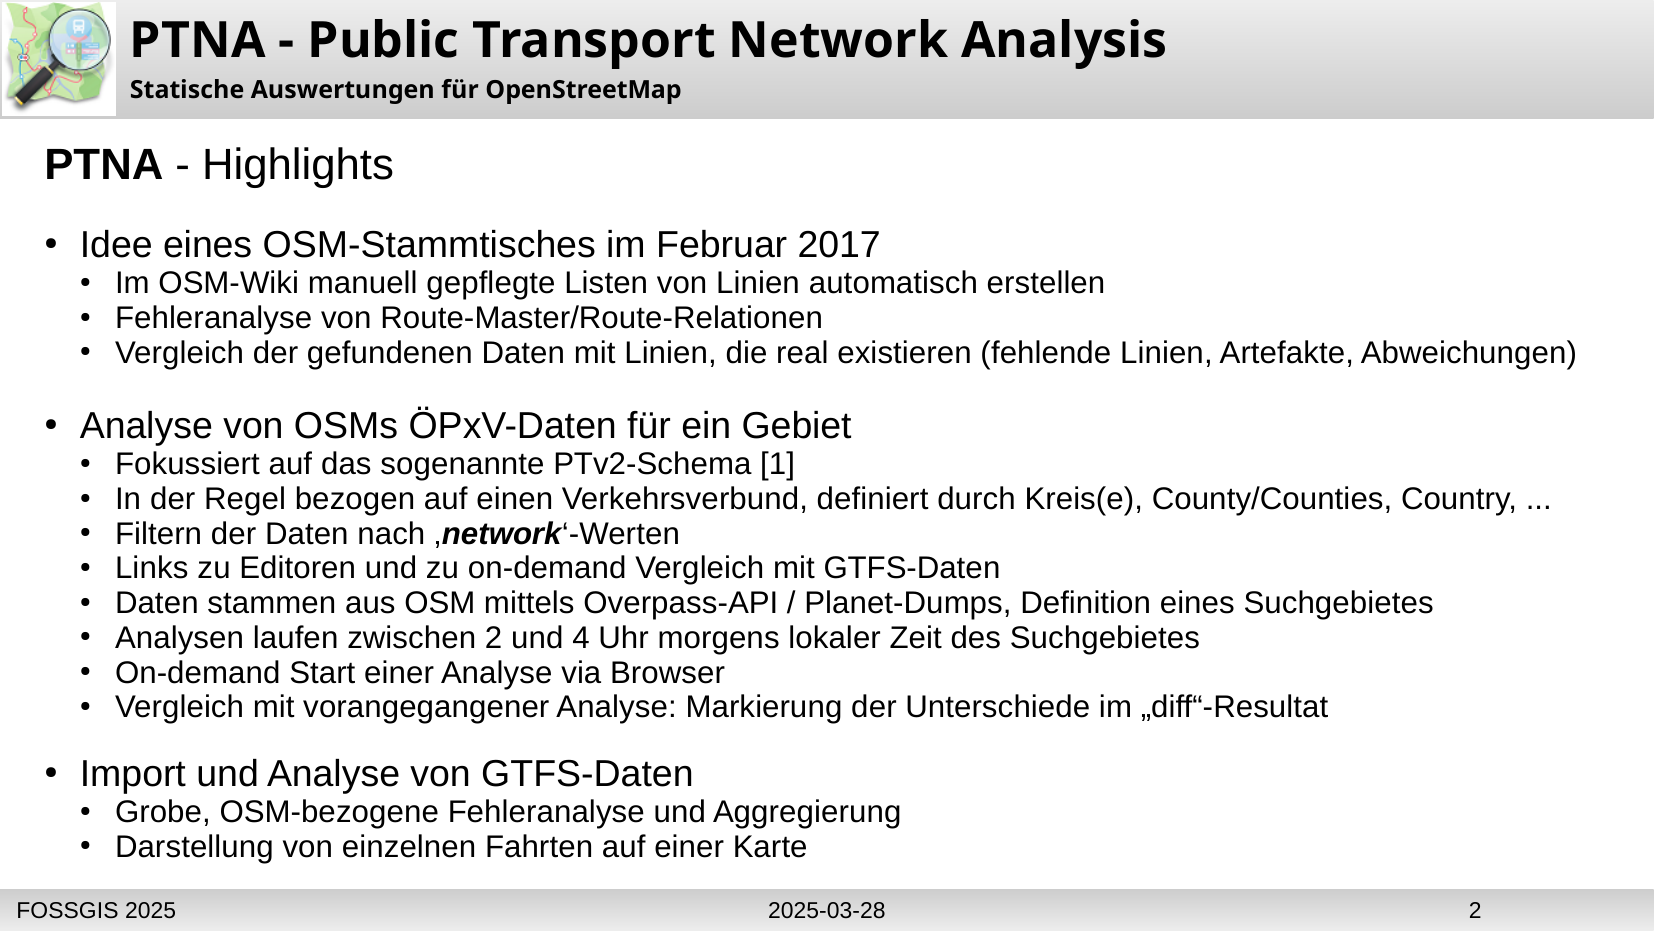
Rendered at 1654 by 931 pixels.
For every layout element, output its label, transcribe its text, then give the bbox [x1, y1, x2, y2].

text_box PTNA - Highlights Idee eines OSM-Stammtisches im Februar 2017 Im OSM-Wiki manuell gepflegte Listen von Linien automatisch erstellen Fehleranalyse von Route-Master/Route-Relationen Vergleich der gefundenen Daten mit Linien, die real existieren (fehlende Linien, Artefakte, Abweichungen) Analyse von OSMs ÖPxV-Daten für ein Gebiet Fokussiert auf das sogenannte PTv2-Schema [1] In der Regel bezogen auf einen Verkehrsverbund, definiert durch Kreis(e), County/Counties, Country, ... Filtern der Daten nach ‚network‘-Werten Links zu Editoren und zu on-demand Vergleich mit GTFS-Daten Daten stammen aus OSM mittels Overpass-API / Planet-Dumps, Definition eines Suchgebietes Analysen laufen zwischen 2 und 4 Uhr morgens lokaler Zeit des Suchgebietes On-demand Start einer Analyse via Browser Vergleich mit vorangegangener Analyse: Markierung der Unterschiede im „diff“-Resultat Import und Analyse von GTFS-Daten Grobe, OSM-bezogene Fehleranalyse und Aggregierung Darstellung von einzelnen Fahrten auf einer Karte [29, 132, 1625, 872]
picture [2, 2, 115, 116]
text_box 11 [1453, 888, 1654, 931]
text_box [0, 0, 115, 119]
text_box 2025-03-28 [203, 889, 1453, 931]
text_box FOSSGIS 2025 [1, 888, 203, 931]
text_box PTNA - Public Transport Network Analysis [115, 0, 1653, 59]
text_box Statische Auswertungen für OpenStreetMap [115, 59, 1653, 119]
